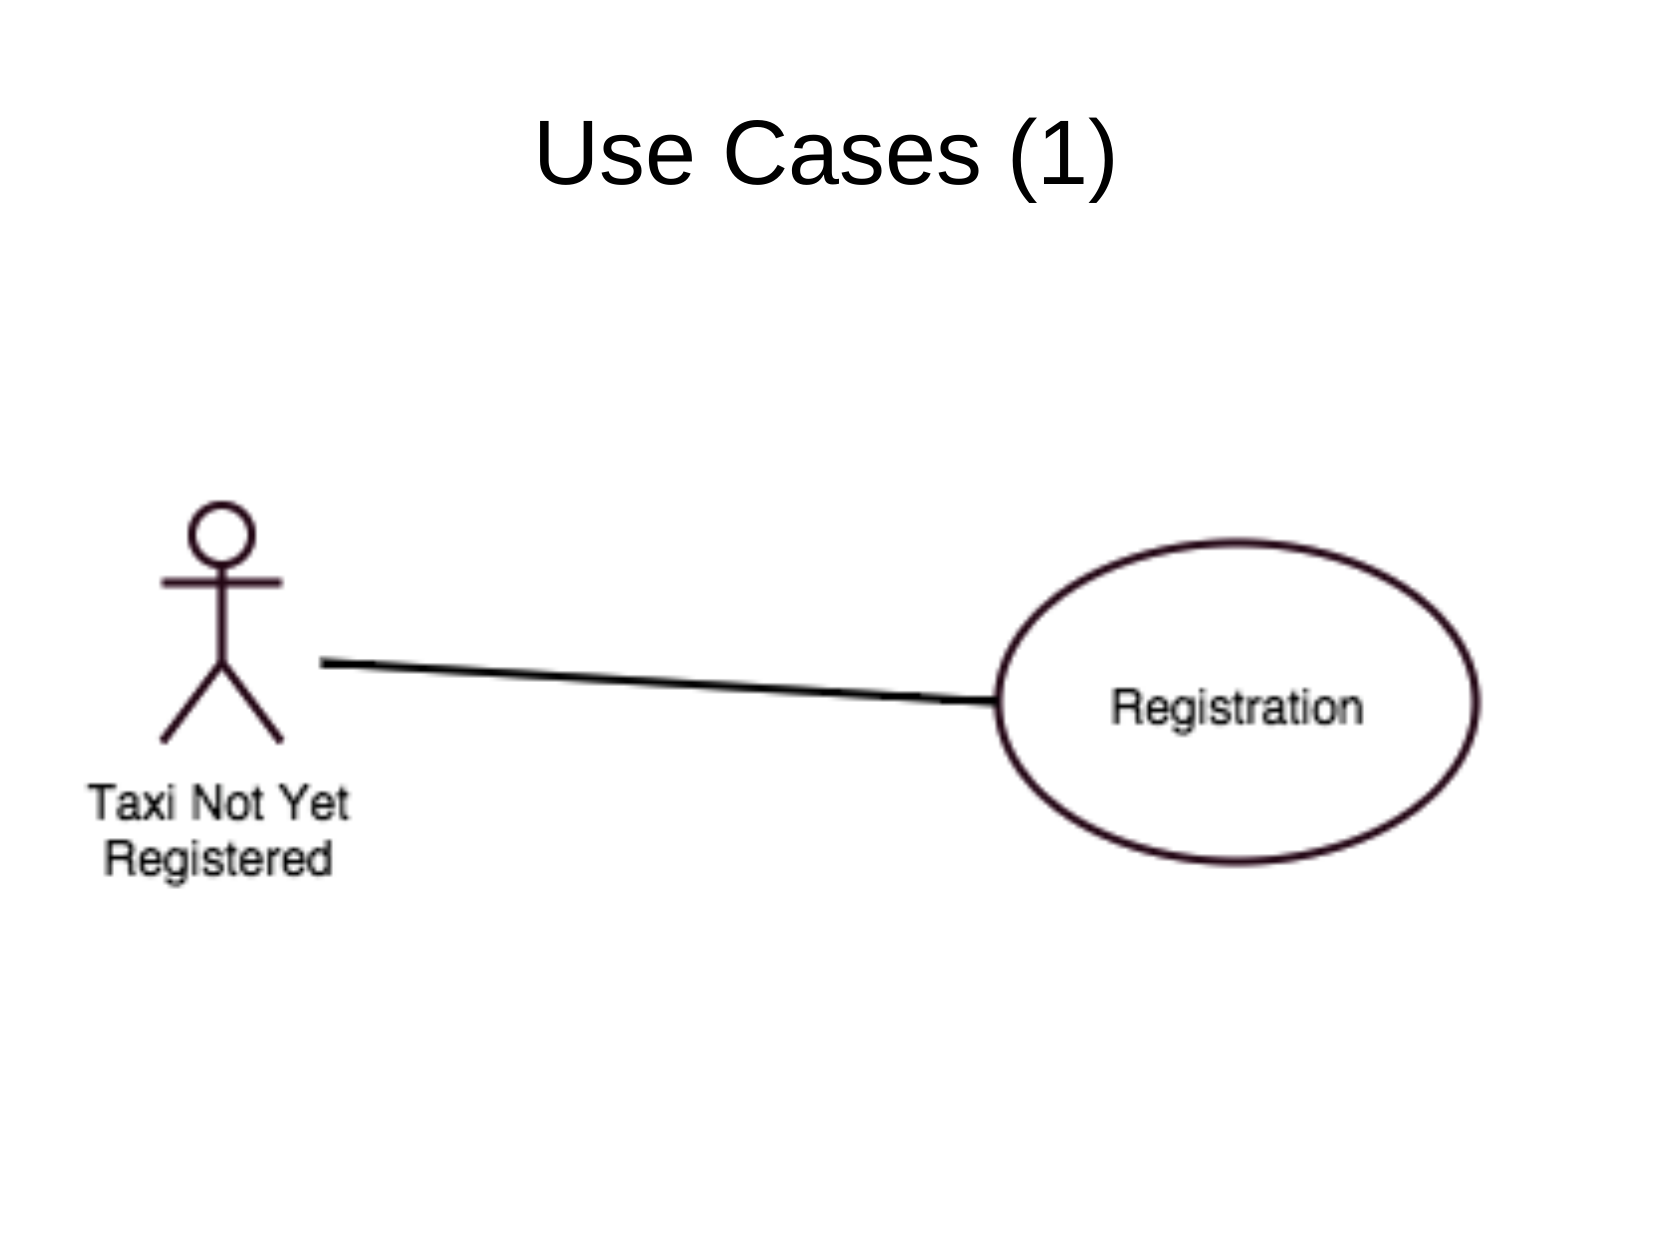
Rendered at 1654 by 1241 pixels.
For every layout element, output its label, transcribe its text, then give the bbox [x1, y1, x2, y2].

picture [82, 407, 1571, 893]
title Use Cases (1) [82, 49, 1571, 257]
